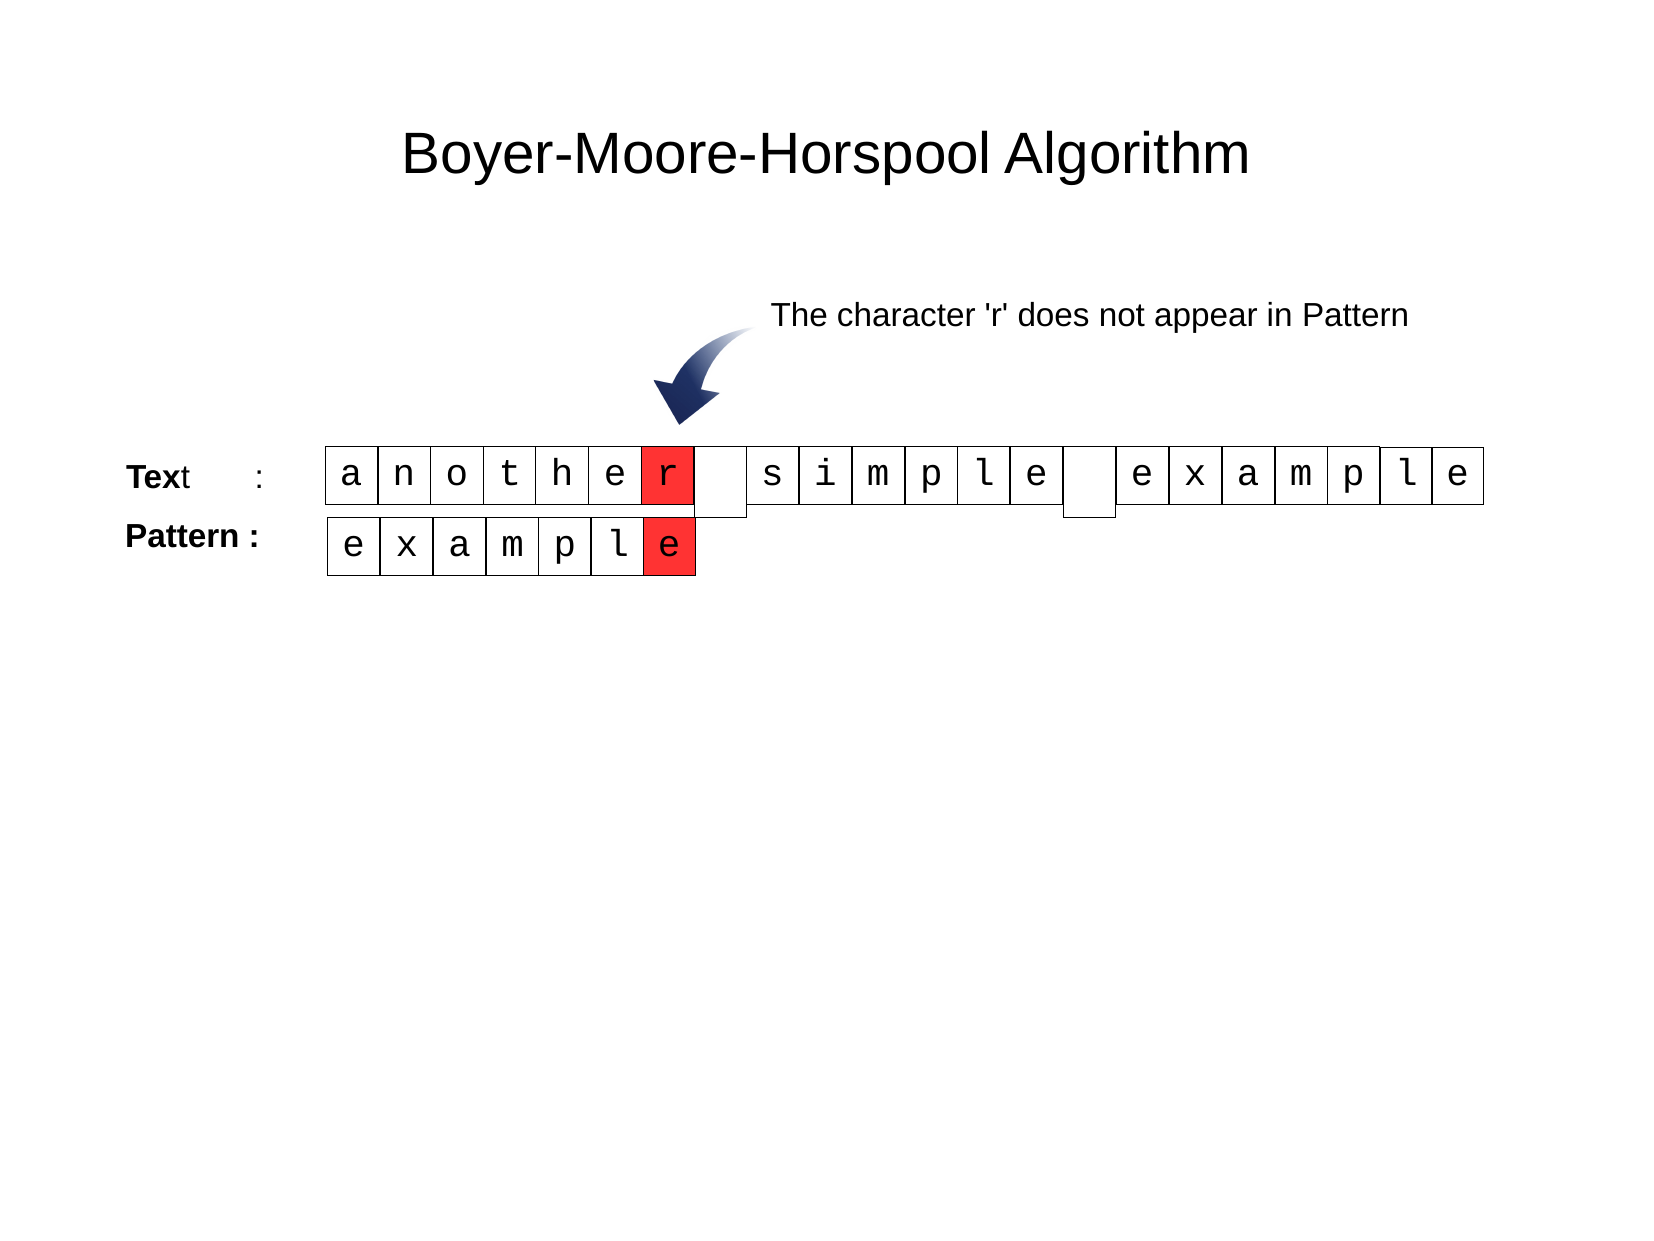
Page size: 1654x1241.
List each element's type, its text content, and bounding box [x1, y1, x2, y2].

text_box e [643, 517, 696, 573]
text_box m [486, 517, 538, 573]
text_box a [325, 446, 378, 502]
text_box x [380, 517, 433, 573]
text_box Pattern : [107, 507, 278, 565]
text_box p [1327, 446, 1380, 502]
text_box e [1010, 446, 1063, 502]
text_box p [538, 517, 591, 573]
text_box a [1222, 446, 1275, 502]
text_box l [957, 446, 1010, 502]
text_box r [641, 446, 694, 502]
title Boyer-Moore-Horspool Algorithm [82, 49, 1571, 257]
text_box The character 'r' does not appear in Pattern [755, 289, 1426, 341]
text_box t [483, 446, 535, 502]
text_box Text : [108, 448, 282, 506]
text_box i [799, 446, 852, 502]
text_box e [1431, 447, 1484, 502]
text_box h [535, 446, 588, 502]
text_box e [1116, 446, 1169, 502]
text_box [82, 290, 1571, 1010]
text_box e [588, 446, 641, 502]
text_box m [852, 446, 905, 502]
text_box m [1275, 446, 1327, 502]
text_box e [327, 517, 380, 573]
picture [649, 318, 765, 432]
text_box l [591, 517, 643, 573]
text_box a [433, 517, 486, 573]
text_box p [905, 446, 957, 502]
text_box x [1169, 446, 1222, 502]
text_box n [378, 446, 430, 502]
text_box s [746, 446, 799, 502]
text_box o [430, 446, 483, 502]
text_box l [1380, 447, 1431, 502]
